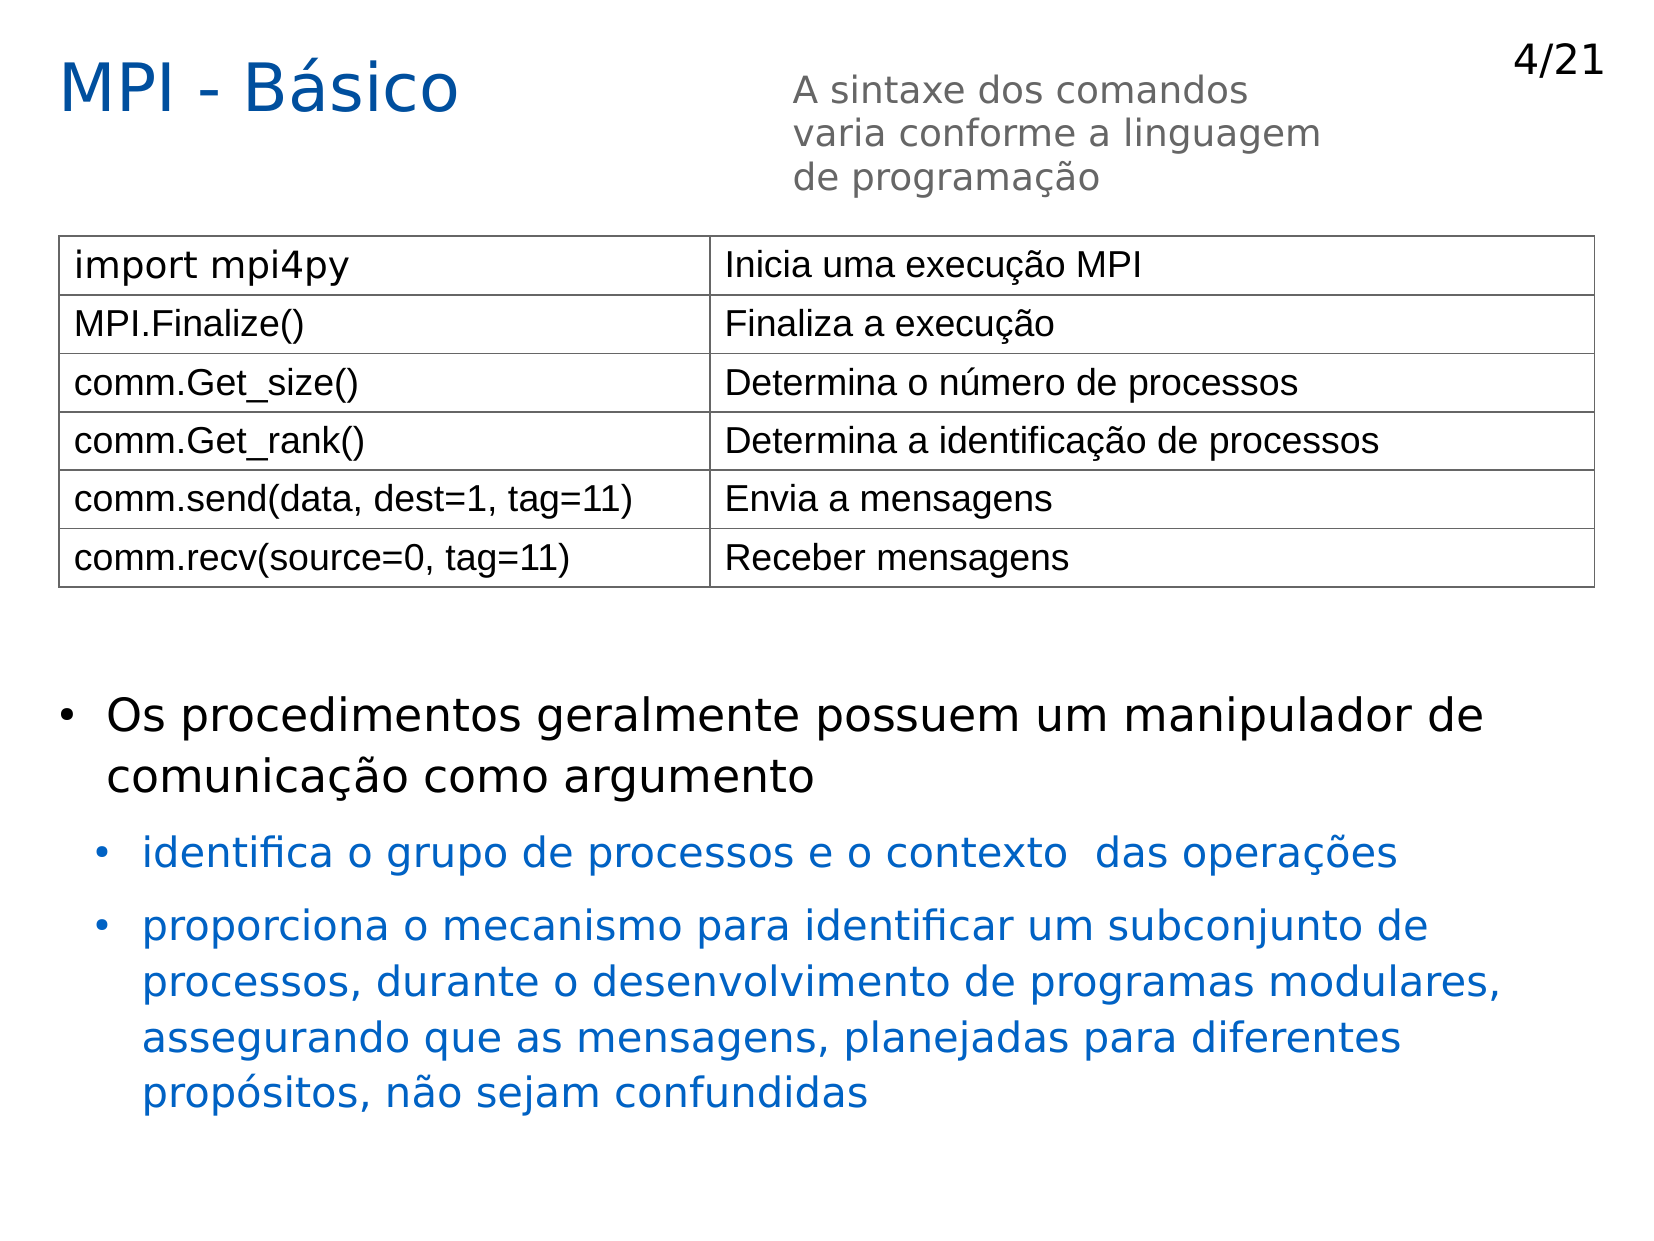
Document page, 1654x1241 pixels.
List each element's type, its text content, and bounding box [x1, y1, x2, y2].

table_cell comm.send(data, dest=1, tag=11) [60, 471, 709, 528]
table_cell comm.Get_rank() [60, 413, 709, 469]
table_cell Finaliza a execução [711, 296, 1594, 353]
title MPI - Básico [59, 29, 1506, 148]
table_header import mpi4py [60, 237, 709, 294]
text_box A sintaxe dos comandos varia conforme a linguagem de programação [777, 61, 1363, 207]
table_header Inicia uma execução MPI [711, 237, 1594, 294]
table_cell Determina a identificação de processos [711, 413, 1594, 469]
table_cell MPI.Finalize() [60, 296, 709, 353]
table_cell Determina o número de processos [711, 354, 1594, 411]
table_cell Envia a mensagens [711, 471, 1594, 528]
list Os procedimentos geralmente possuem um manipulador de comunicação como argumento identifica o grupo de processos e o contexto das operações proporciona o mecanismo para identificar um subconjunto de processos, durante o desenvolvimento de programas modulares, assegurando que as mensagens, planejadas para diferentes propósitos, não sejam confundidas [59, 681, 1595, 1211]
table_cell Receber mensagens [711, 529, 1594, 586]
table_cell comm.recv(source=0, tag=11) [60, 529, 709, 586]
table_cell comm.Get_size() [60, 354, 709, 411]
